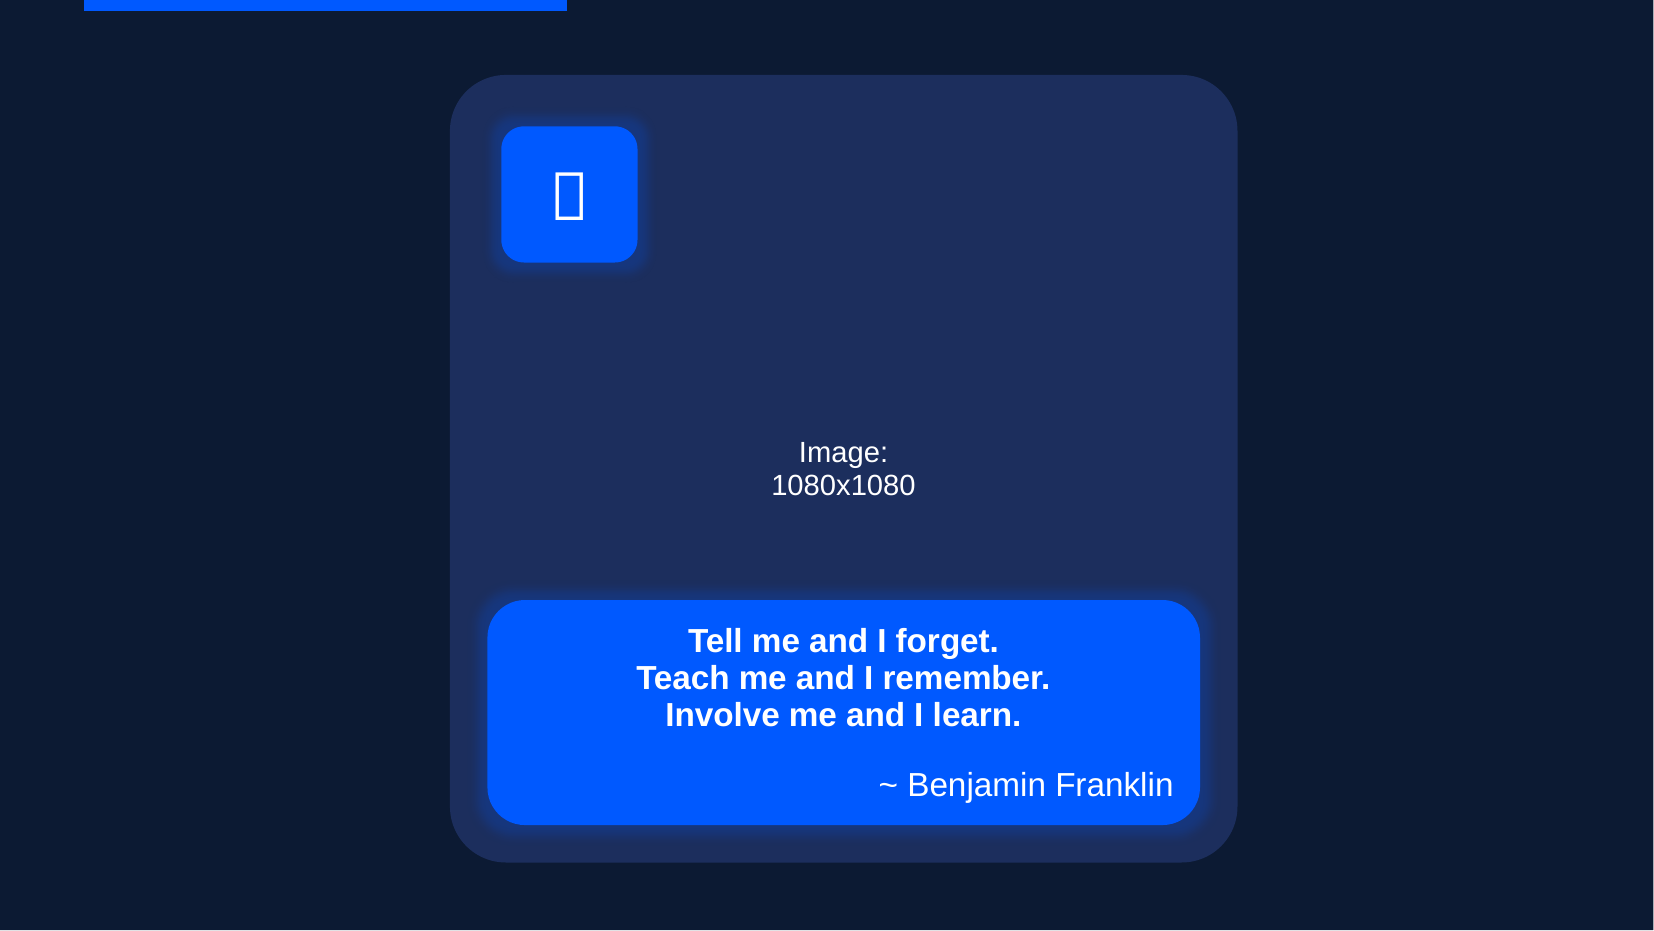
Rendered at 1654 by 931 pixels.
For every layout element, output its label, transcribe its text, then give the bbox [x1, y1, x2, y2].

text_box Tell me and I forget. Teach me and I remember. Involve me and I learn. ~ Benjamin Franklin [475, 588, 1214, 839]
text_box Image: 1080x1080 [449, 74, 1238, 863]
text_box Tell me and I forget. Teach me and I remember. Involve me and I learn. ~ Benjamin Franklin [489, 114, 651, 276]
text_box  [501, 126, 638, 263]
